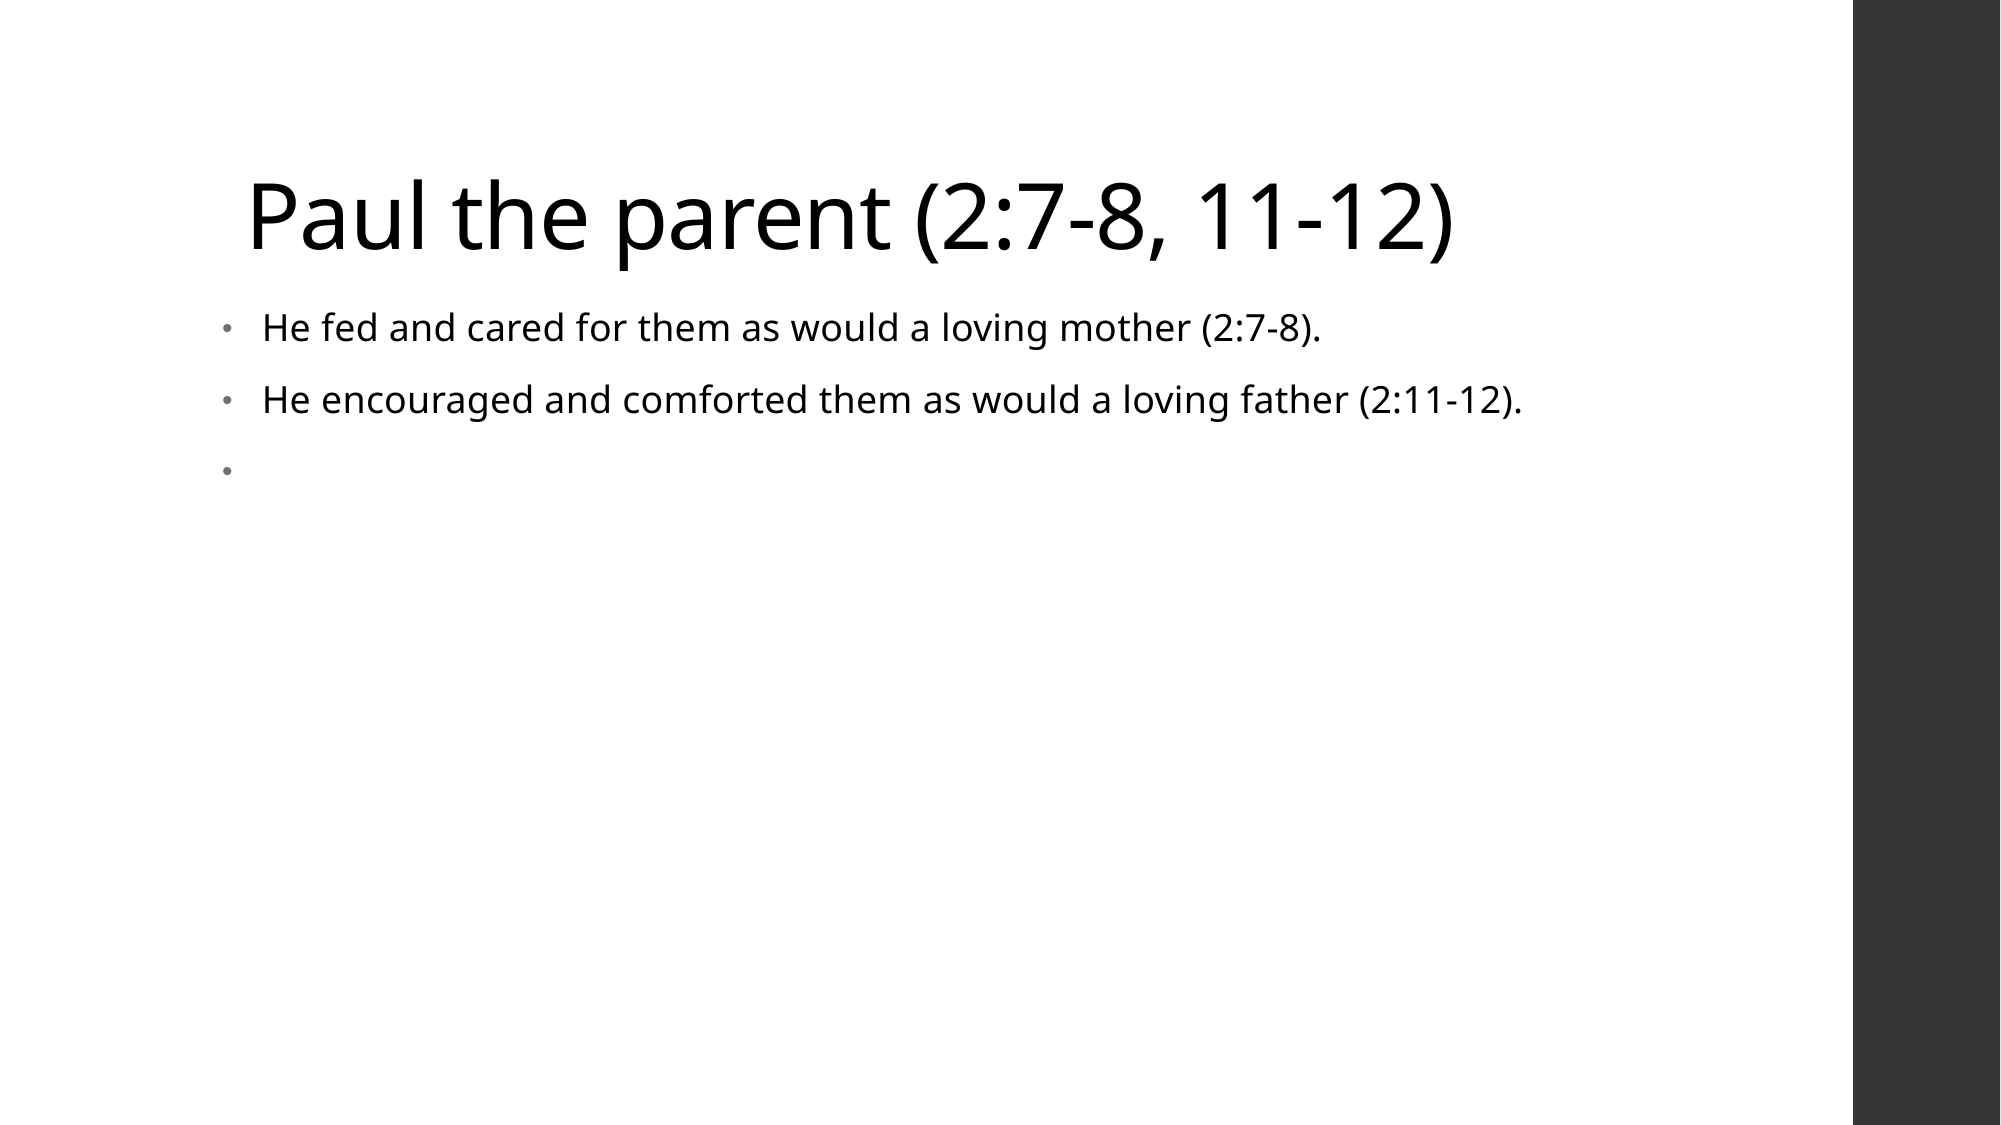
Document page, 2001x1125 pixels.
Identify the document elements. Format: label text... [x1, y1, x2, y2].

list He fed and cared for them as would a loving mother (2:7-8). He encouraged and comforted them as would a loving father (2:11-12). [206, 299, 1617, 1014]
title Paul the parent (2:7-8, 11-12) [206, 60, 1797, 278]
